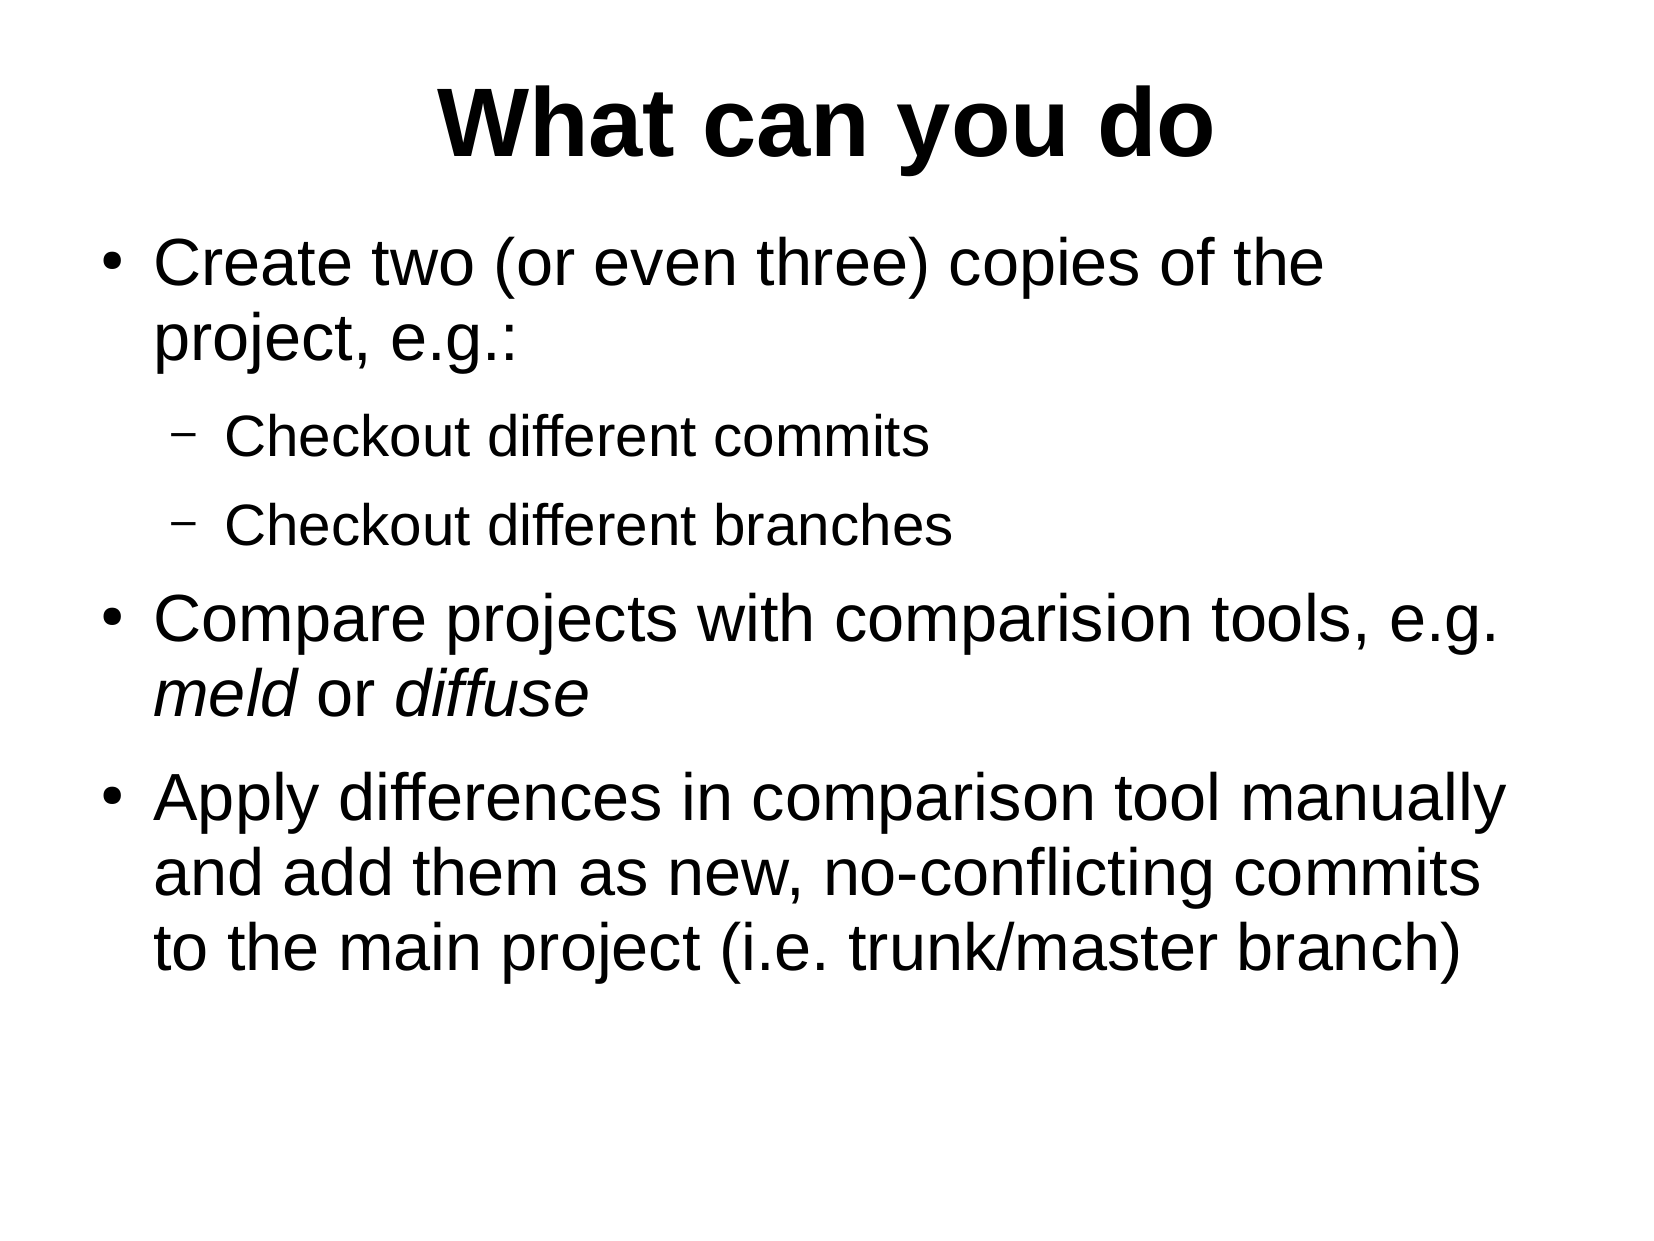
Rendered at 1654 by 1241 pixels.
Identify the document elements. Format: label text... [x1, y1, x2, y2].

title What can you do [82, 49, 1571, 196]
list Create two (or even three) copies of the project, e.g.: Checkout different commits Checkout different branches Compare projects with comparision tools, e.g. meld or diffuse Apply differences in comparison tool manually and add them as new, no-conflicting commits to the main project (i.e. trunk/master branch) [82, 225, 1538, 1186]
